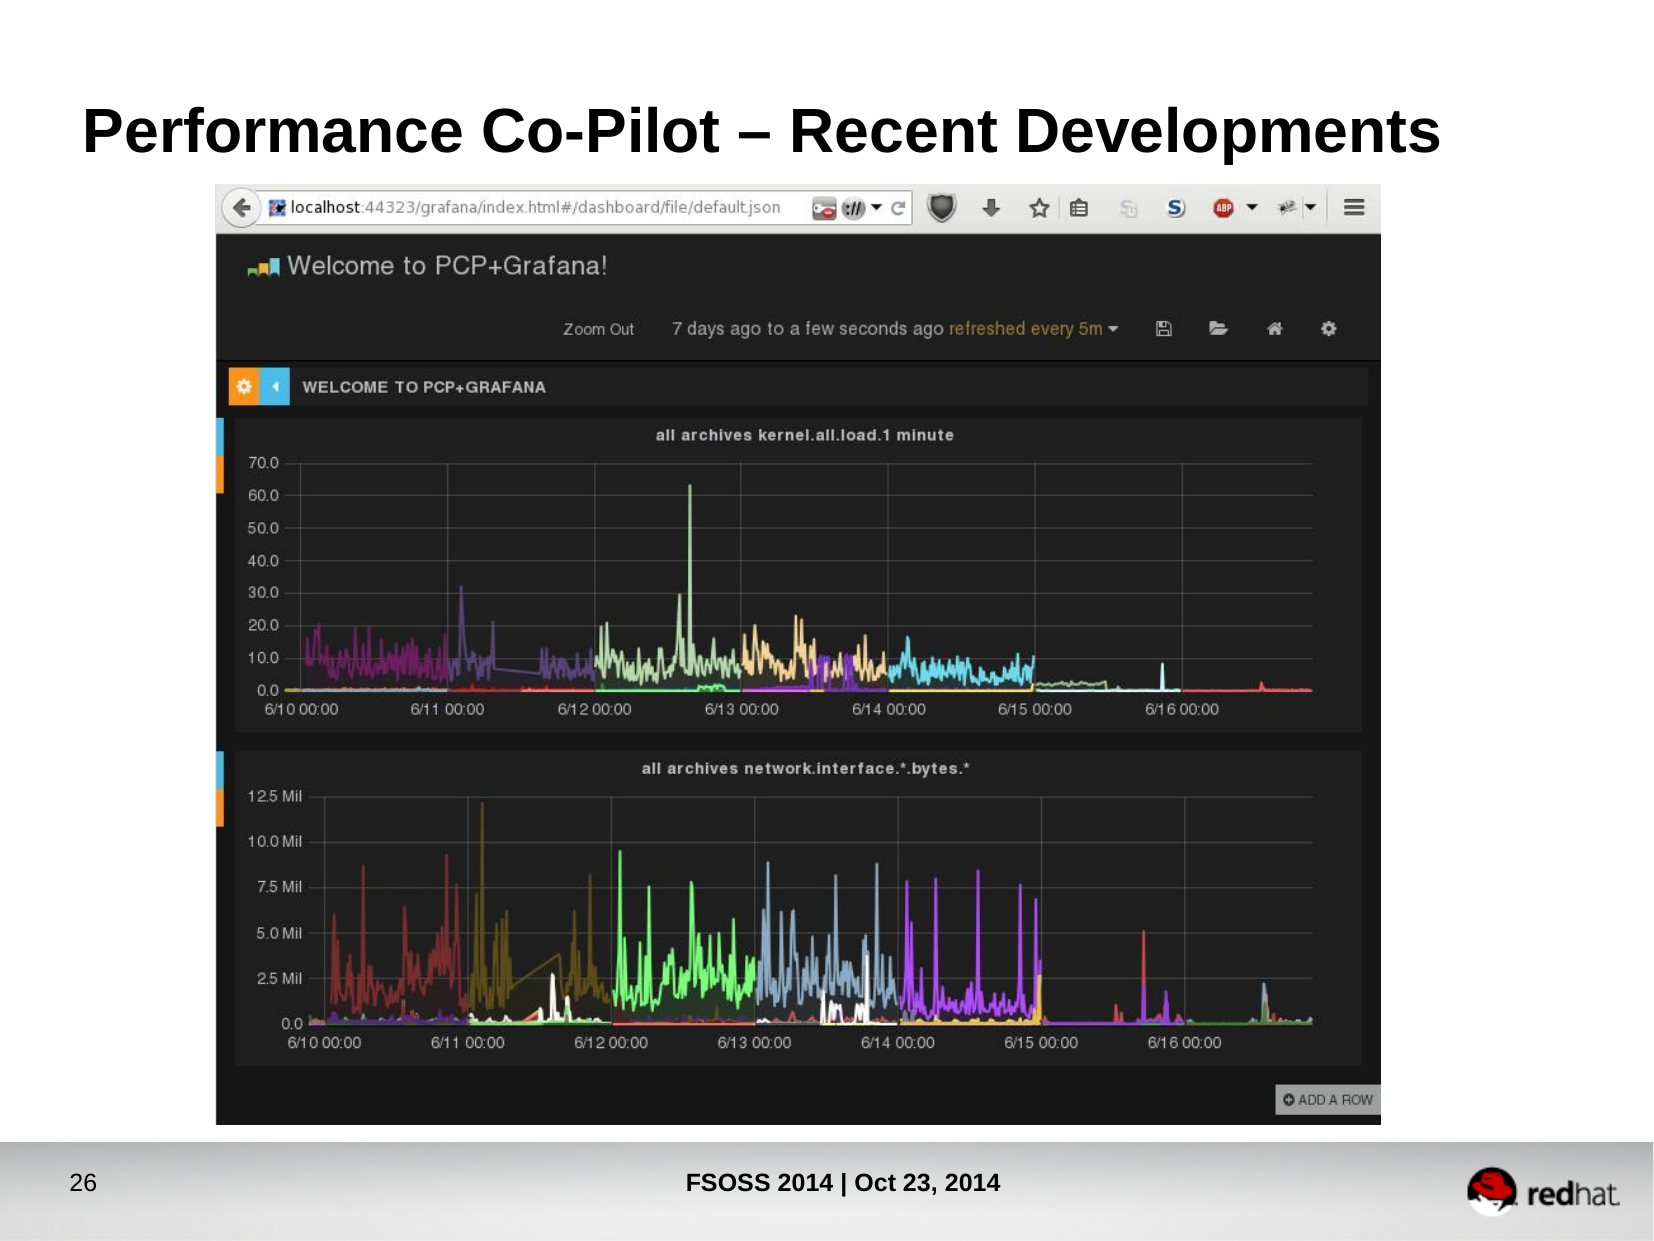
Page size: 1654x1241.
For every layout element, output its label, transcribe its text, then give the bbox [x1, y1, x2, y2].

title Performance Co-Pilot – Recent Developments [82, 37, 1571, 226]
picture [215, 184, 1381, 1126]
picture [0, 1142, 1654, 1241]
